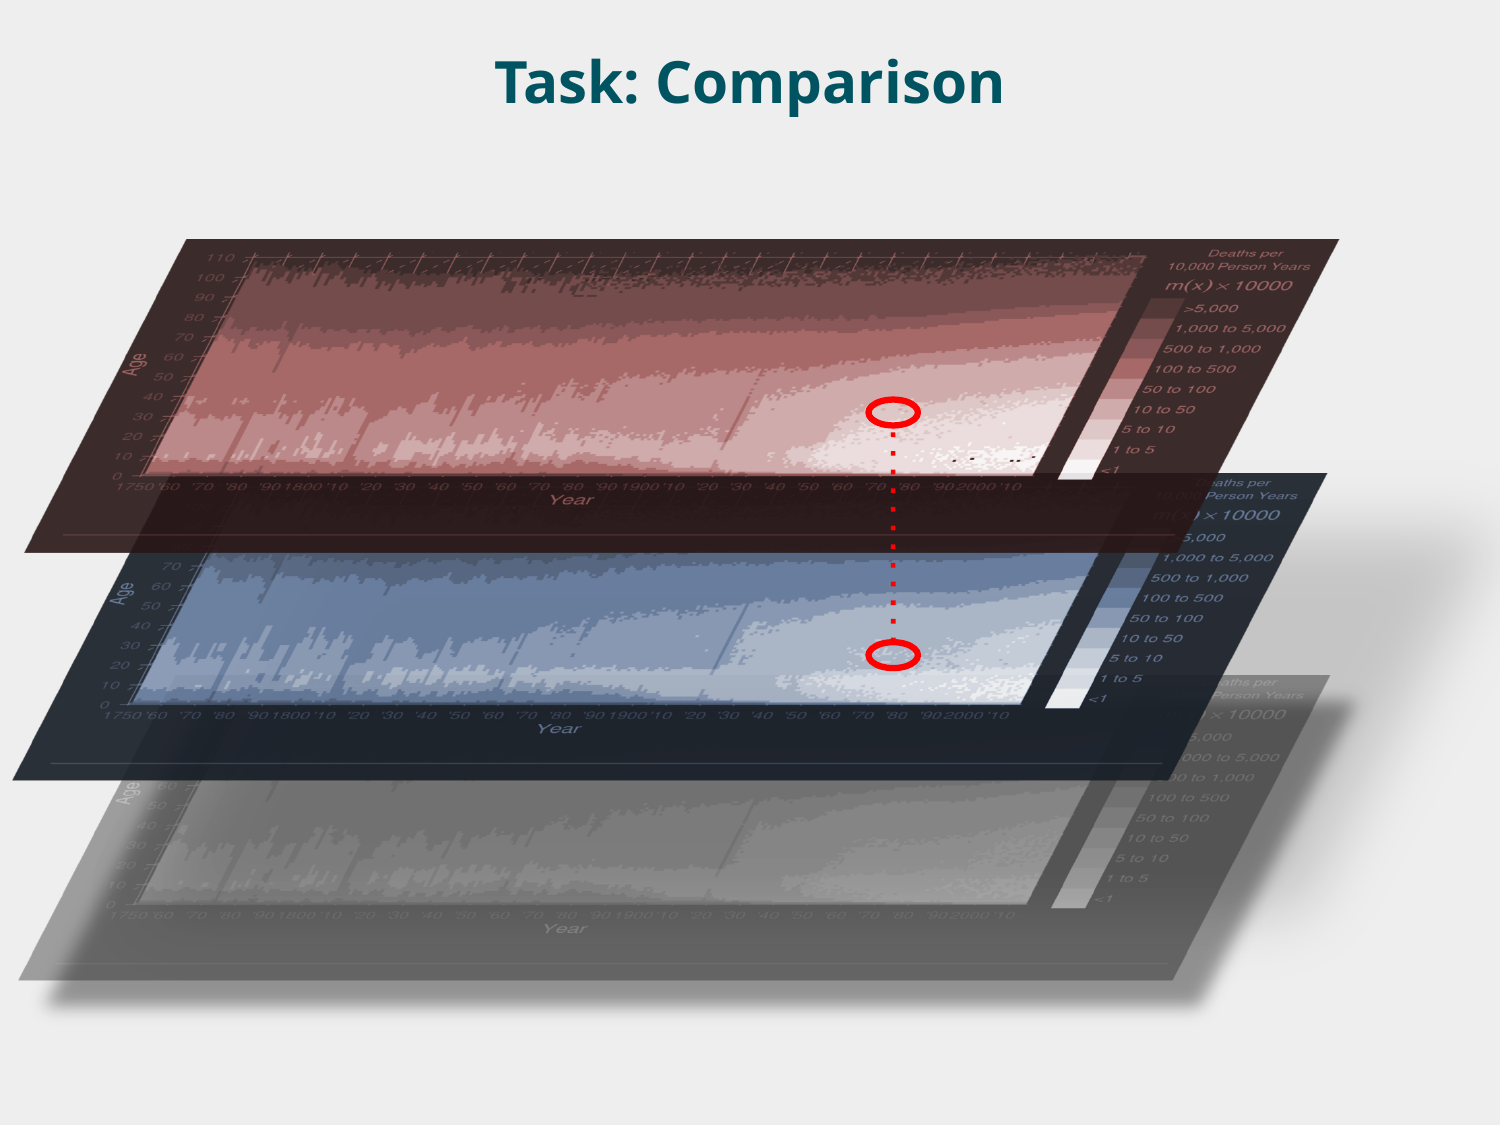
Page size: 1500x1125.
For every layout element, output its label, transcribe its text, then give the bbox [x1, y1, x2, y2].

title Task: Comparison [51, 30, 1449, 156]
picture [0, 219, 1500, 1033]
